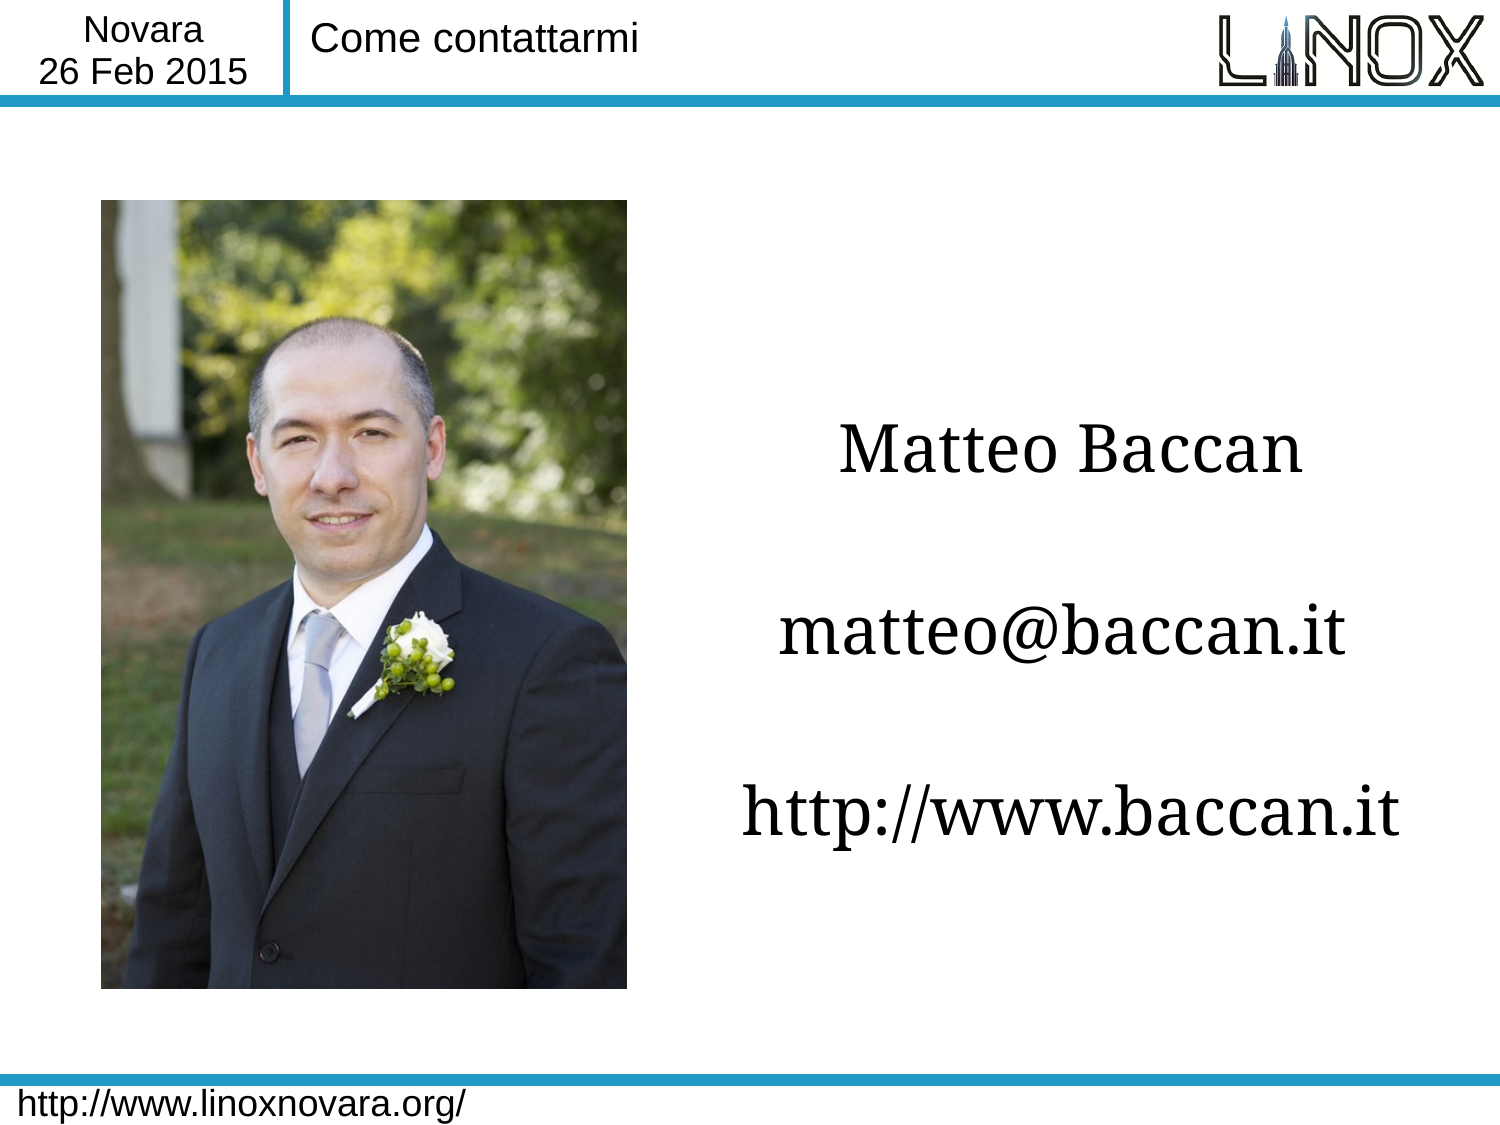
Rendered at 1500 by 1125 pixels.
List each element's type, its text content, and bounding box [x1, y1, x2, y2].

picture [101, 200, 627, 989]
picture [0, 0, 1500, 107]
text_box Matteo Baccan matteo@baccan.it http://www.baccan.it [649, 212, 1477, 981]
list Come contattarmi [295, 7, 1321, 83]
picture [0, 1074, 1500, 1086]
